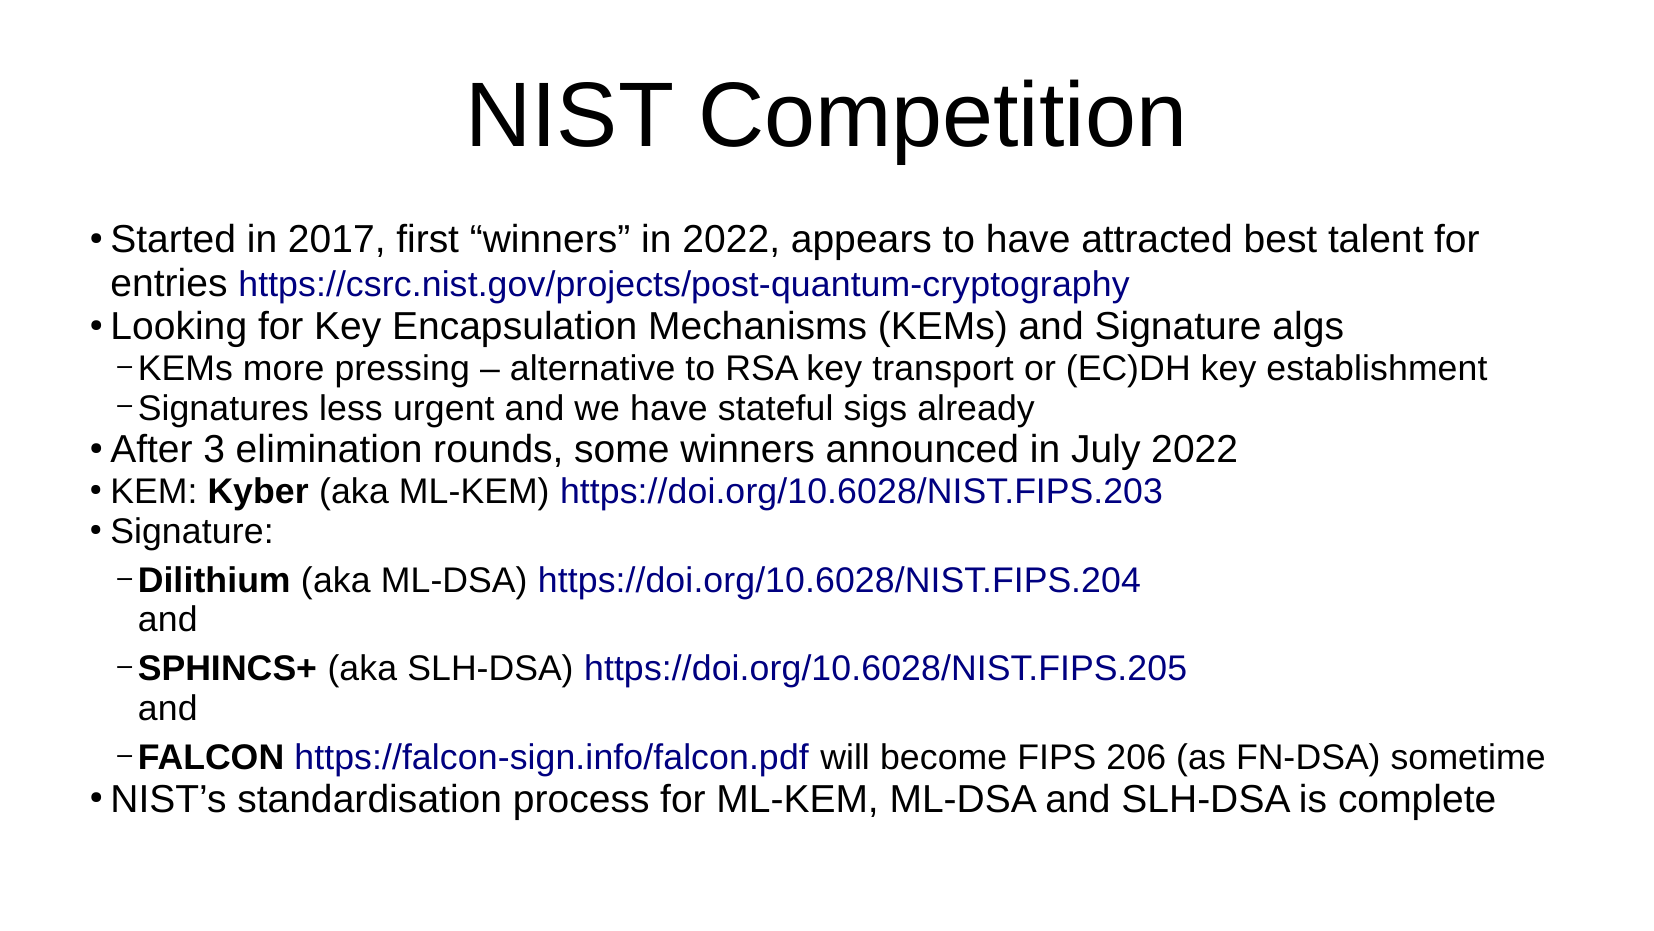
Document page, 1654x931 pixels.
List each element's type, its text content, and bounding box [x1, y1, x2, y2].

list Started in 2017, first “winners” in 2022, appears to have attracted best talent for entries https://csrc.nist.gov/projects/post-quantum-cryptography Looking for Key Encapsulation Mechanisms (KEMs) and Signature algs KEMs more pressing – alternative to RSA key transport or (EC)DH key establishment Signatures less urgent and we have stateful sigs already After 3 elimination rounds, some winners announced in July 2022 KEM: Kyber (aka ML-KEM) https://doi.org/10.6028/NIST.FIPS.203 Signature: Dilithium (aka ML-DSA) https://doi.org/10.6028/NIST.FIPS.204 and SPHINCS+ (aka SLH-DSA) https://doi.org/10.6028/NIST.FIPS.205 and FALCON https://falcon-sign.info/falcon.pdf will become FIPS 206 (as FN-DSA) sometime NIST’s standardisation process for ML-KEM, ML-DSA and SLH-DSA is complete [82, 217, 1571, 857]
title NIST Competition [82, 37, 1571, 193]
